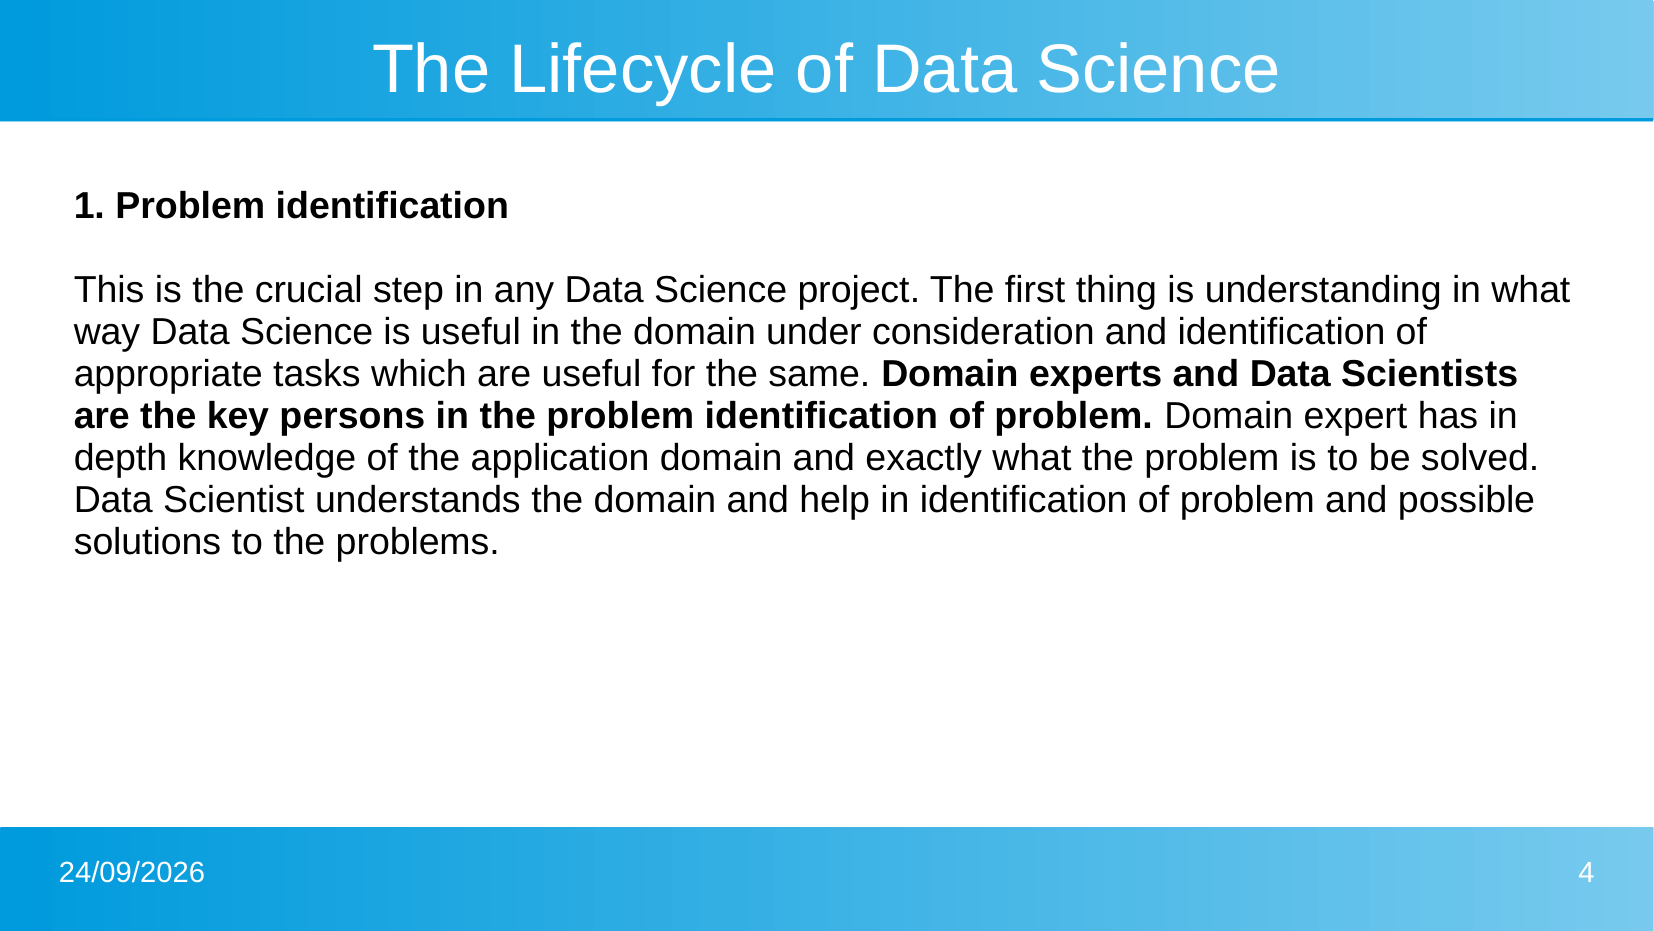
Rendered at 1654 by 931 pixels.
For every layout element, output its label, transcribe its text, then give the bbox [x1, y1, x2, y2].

title The Lifecycle of Data Science [59, 29, 1595, 108]
text_box 1. Problem identification This is the crucial step in any Data Science project. The first thing is understanding in what way Data Science is useful in the domain under consideration and identification of appropriate tasks which are useful for the same. Domain experts and Data Scientists are the key persons in the problem identification of problem. Domain expert has in depth knowledge of the application domain and exactly what the problem is to be solved. Data Scientist understands the domain and help in identification of problem and possible solutions to the problems. [59, 177, 1595, 612]
